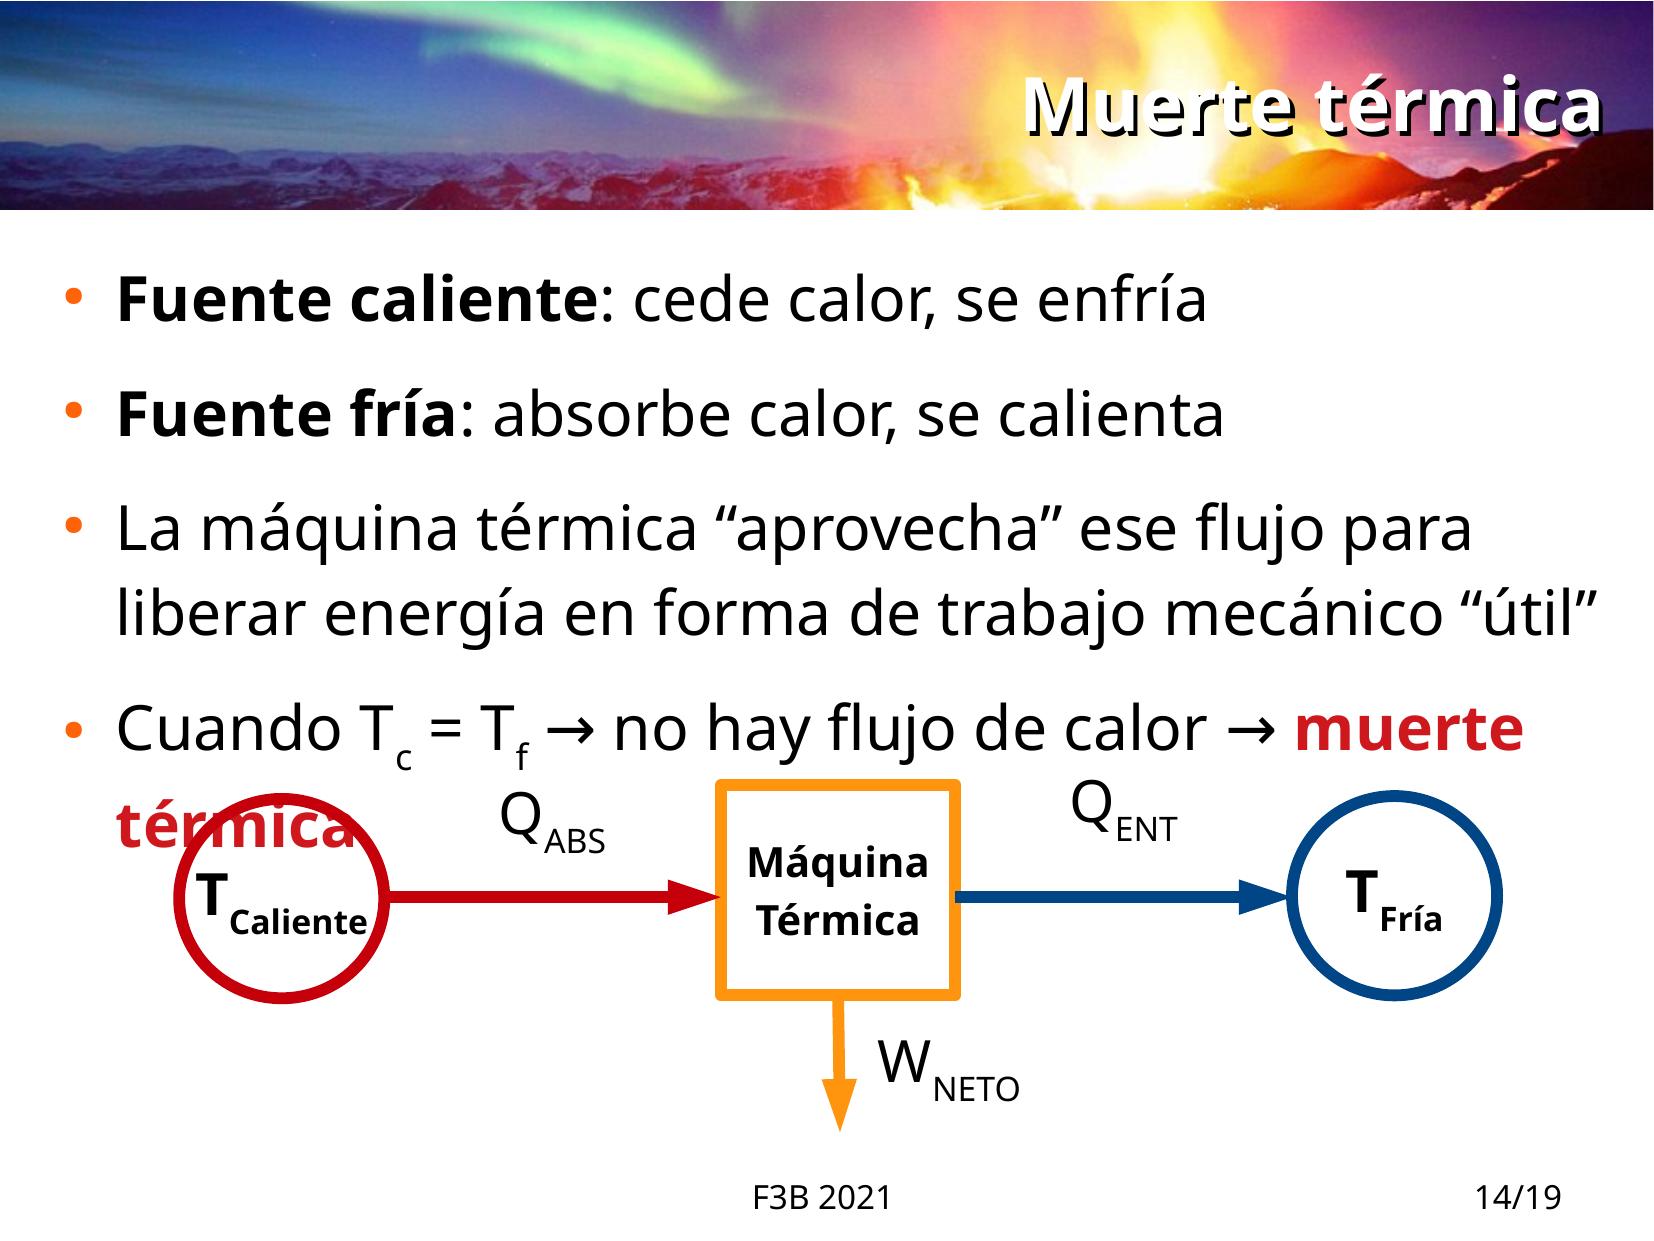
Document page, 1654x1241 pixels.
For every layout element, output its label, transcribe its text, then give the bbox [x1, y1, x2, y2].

title Muerte térmica [45, 15, 1606, 191]
text_box TCaliente [179, 798, 385, 999]
text_box Máquina Térmica [720, 784, 956, 996]
picture [0, 1, 1654, 210]
text_box WNETO [805, 1013, 1094, 1223]
list Fuente caliente: cede calor, se enfría Fuente fría: absorbe calor, se calienta La máquina térmica “aprovecha” ese flujo para liberar energía en forma de trabajo mecánico “útil” Cuando Tc = Tf → no hay flujo de calor → muerte térmica [45, 255, 1606, 1156]
text_box TFría [1292, 796, 1498, 996]
